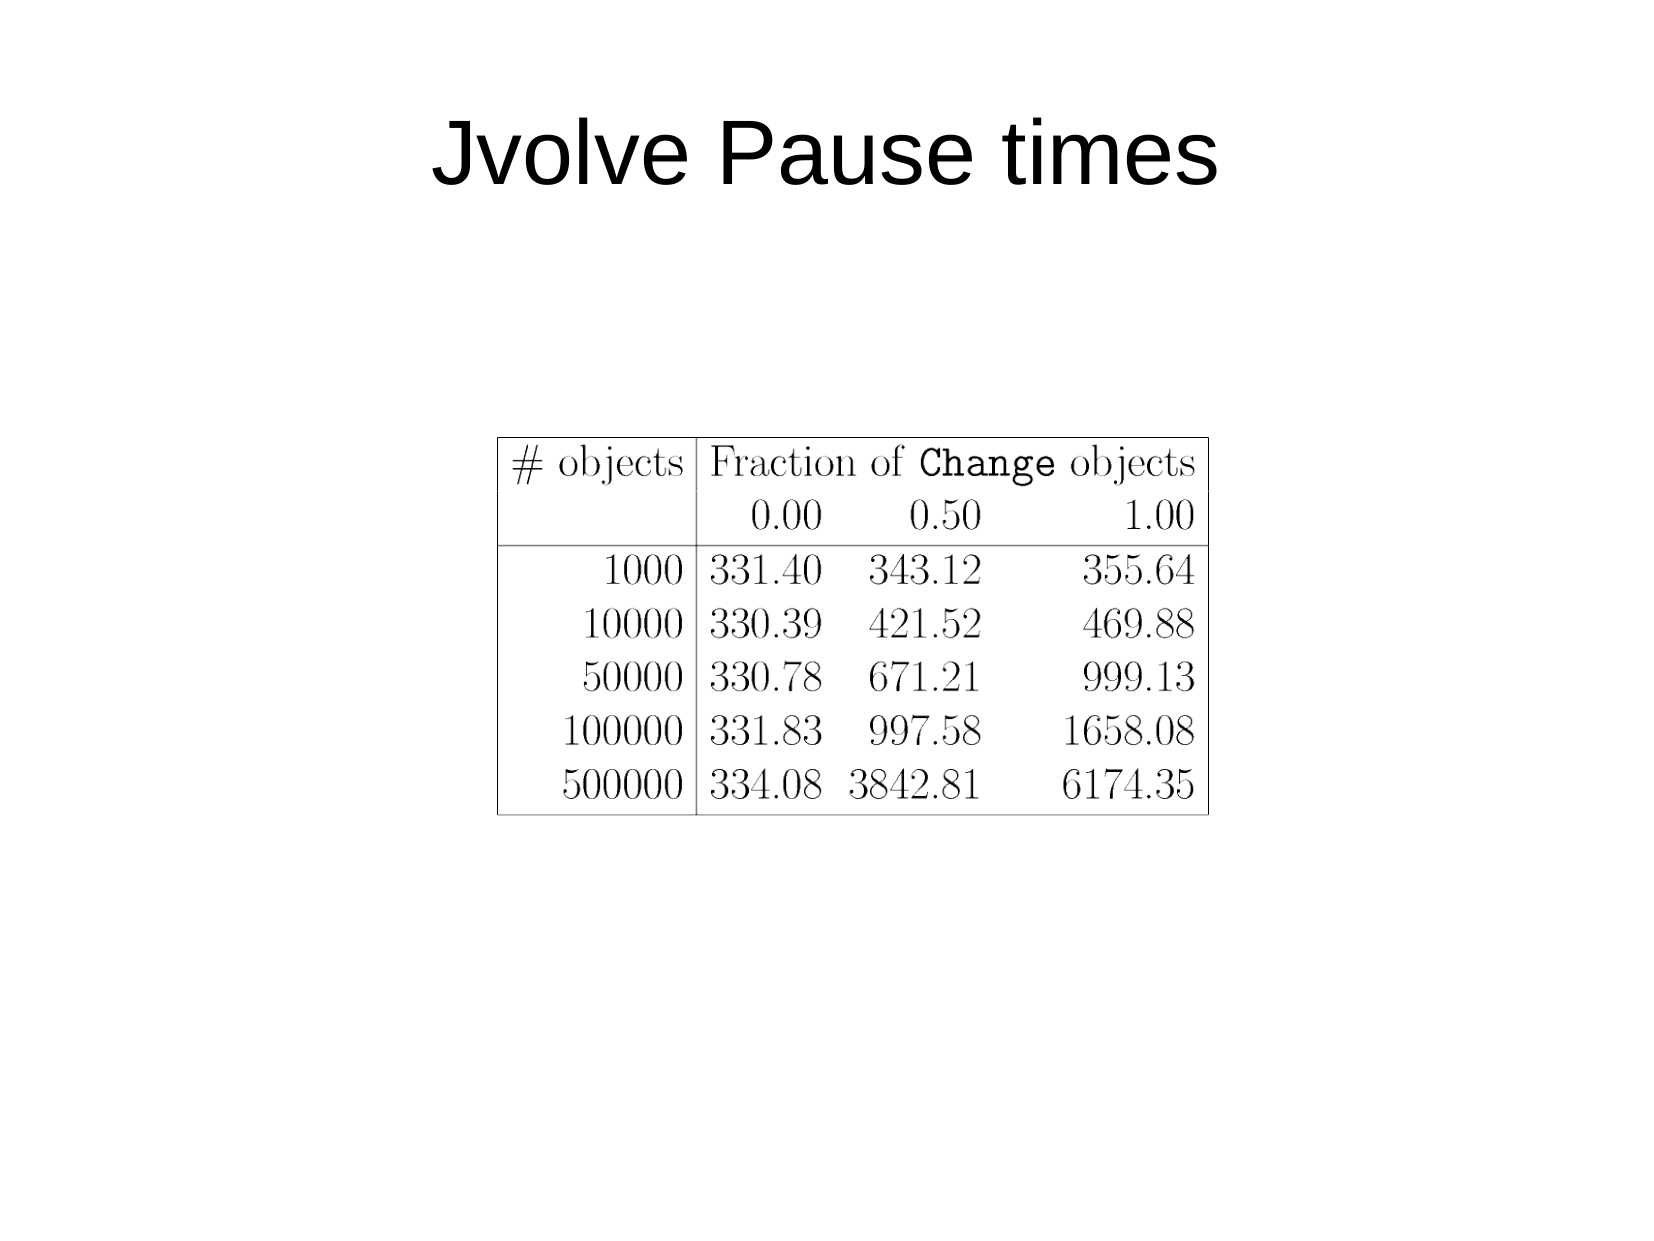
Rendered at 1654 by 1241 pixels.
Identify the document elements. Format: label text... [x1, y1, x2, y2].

title Jvolve Pause times [82, 49, 1571, 257]
picture [497, 437, 1209, 1241]
